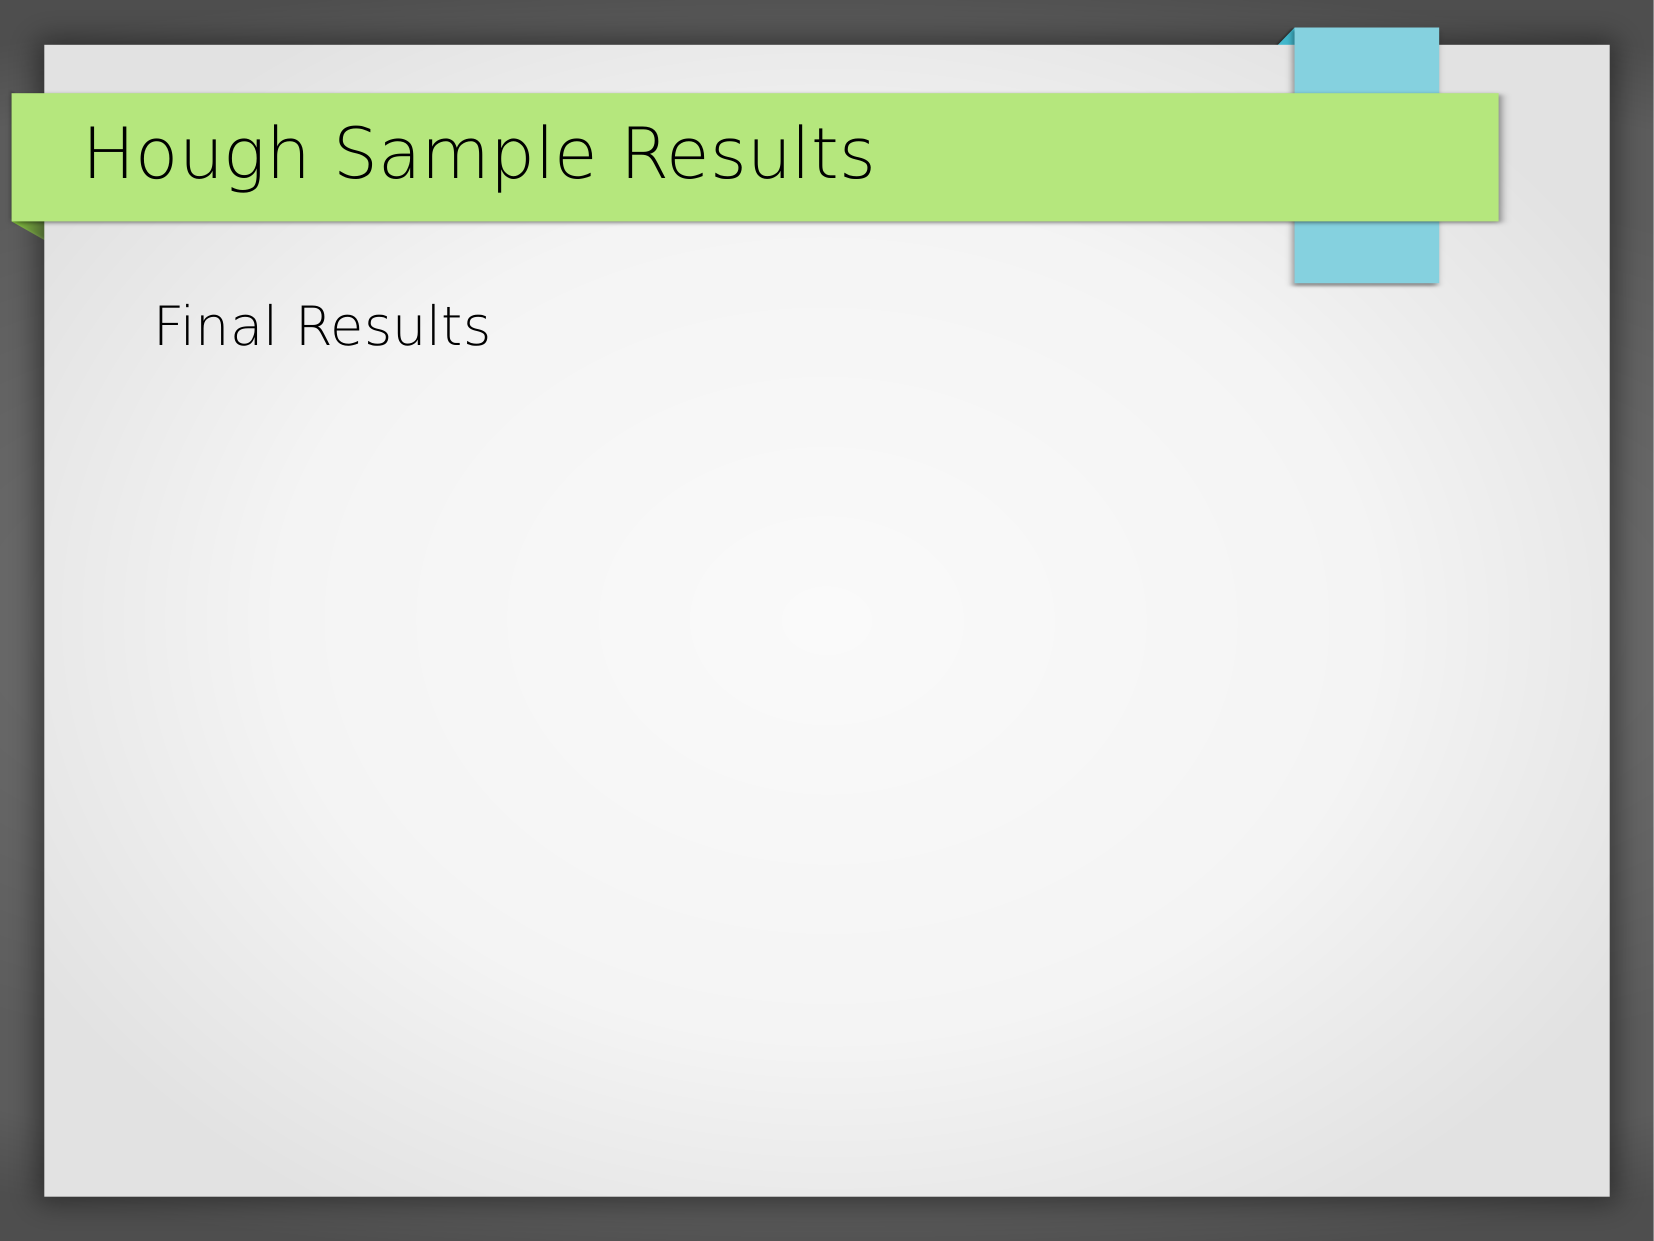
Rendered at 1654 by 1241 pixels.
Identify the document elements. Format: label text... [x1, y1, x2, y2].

list Final Results [82, 295, 1571, 1015]
picture [0, 0, 1654, 1241]
title Hough Sample Results [82, 94, 1264, 213]
